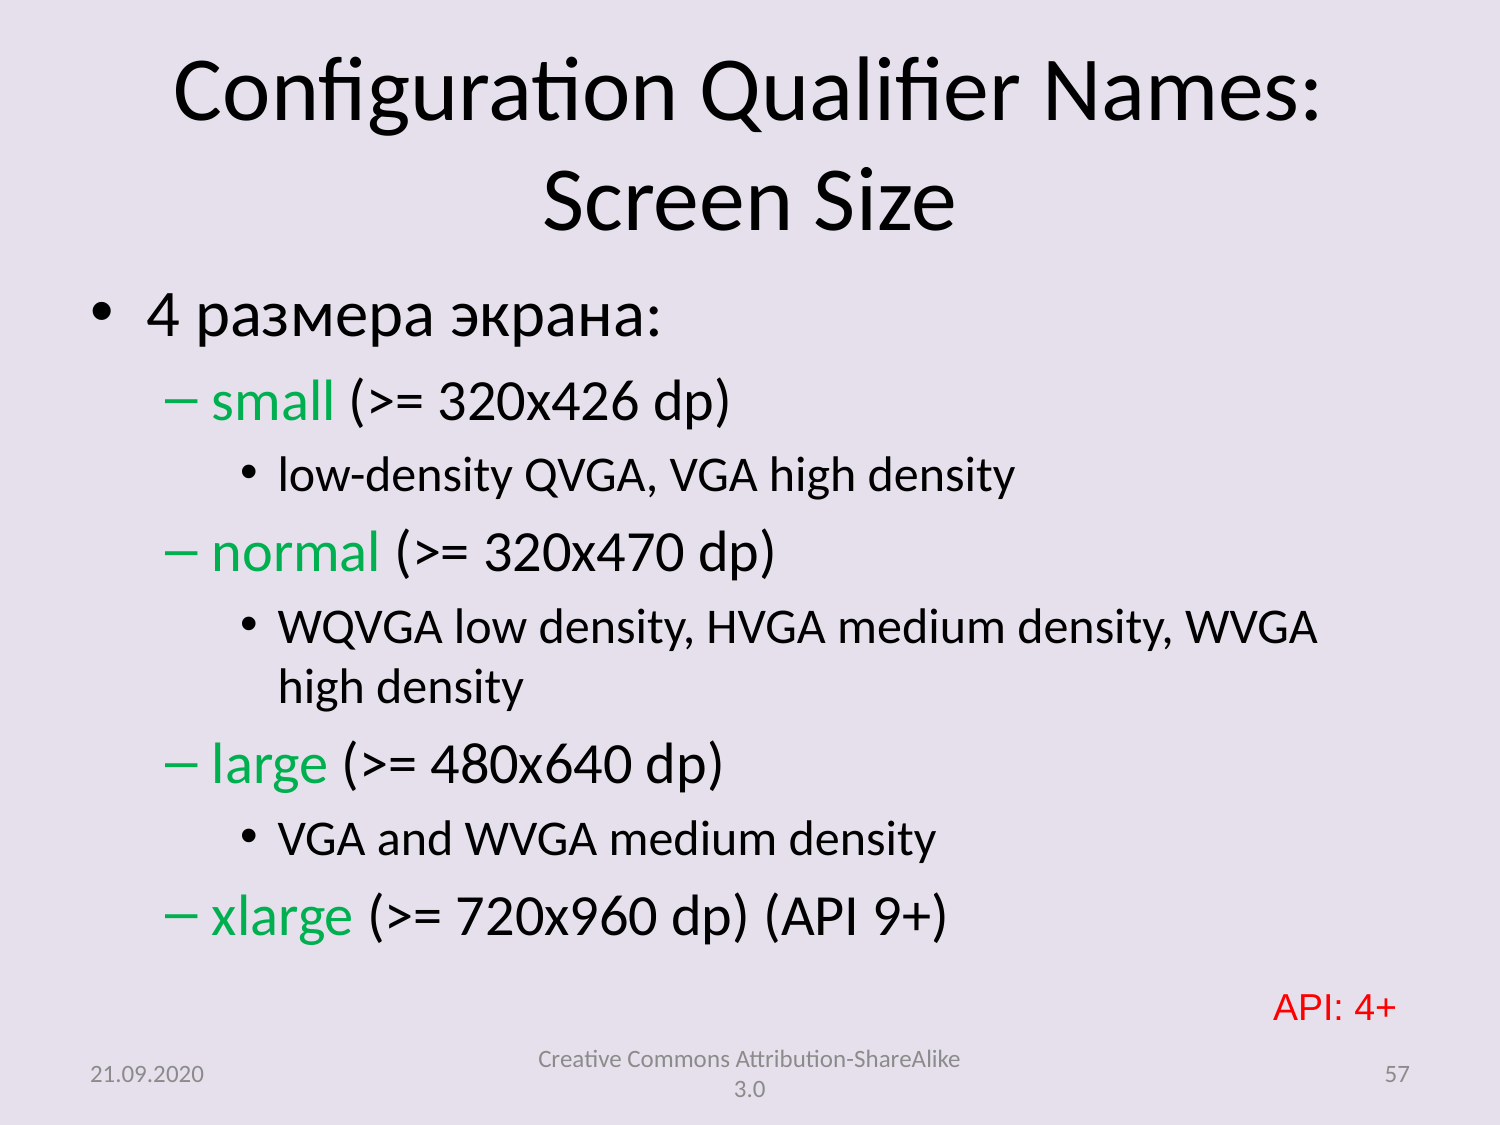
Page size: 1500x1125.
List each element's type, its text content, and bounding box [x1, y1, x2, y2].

title Configuration Qualifier Names: Screen Size [75, 45, 1425, 233]
list 4 размера экрана: small (>= 320x426 dp) low-density QVGA, VGA high density normal (>= 320x470 dp) WQVGA low density, HVGA medium density, WVGA high density large (>= 480x640 dp) VGA and WVGA medium density xlarge (>= 720x960 dp) (API 9+) [75, 262, 1425, 1005]
text_box API: 4+ [1258, 976, 1413, 1036]
